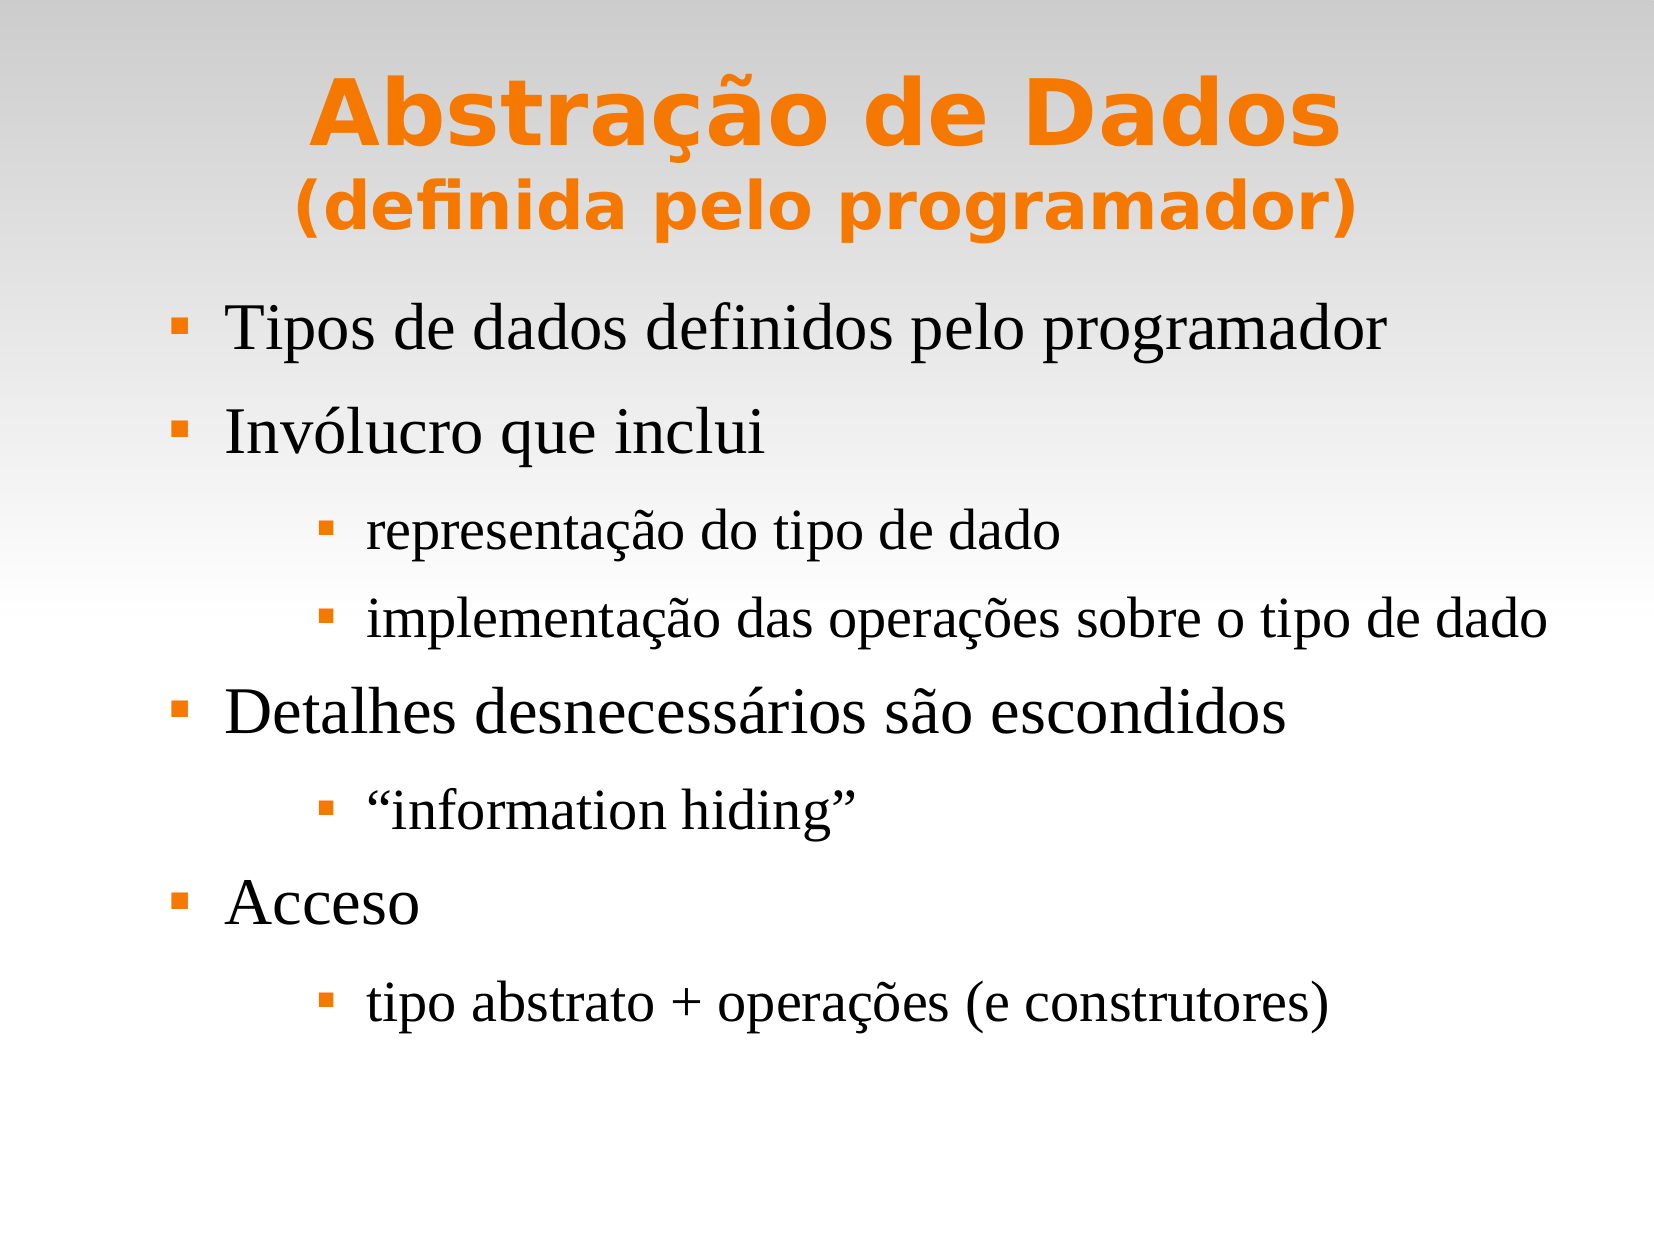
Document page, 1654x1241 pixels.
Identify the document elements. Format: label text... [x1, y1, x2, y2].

title Abstração de Dados (definida pelo programador) [82, 49, 1571, 257]
list Tipos de dados definidos pelo programador Invólucro que inclui representação do tipo de dado implementação das operações sobre o tipo de dado Detalhes desnecessários são escondidos “information hiding” Acceso tipo abstrato + operações (e construtores) [82, 290, 1571, 1109]
